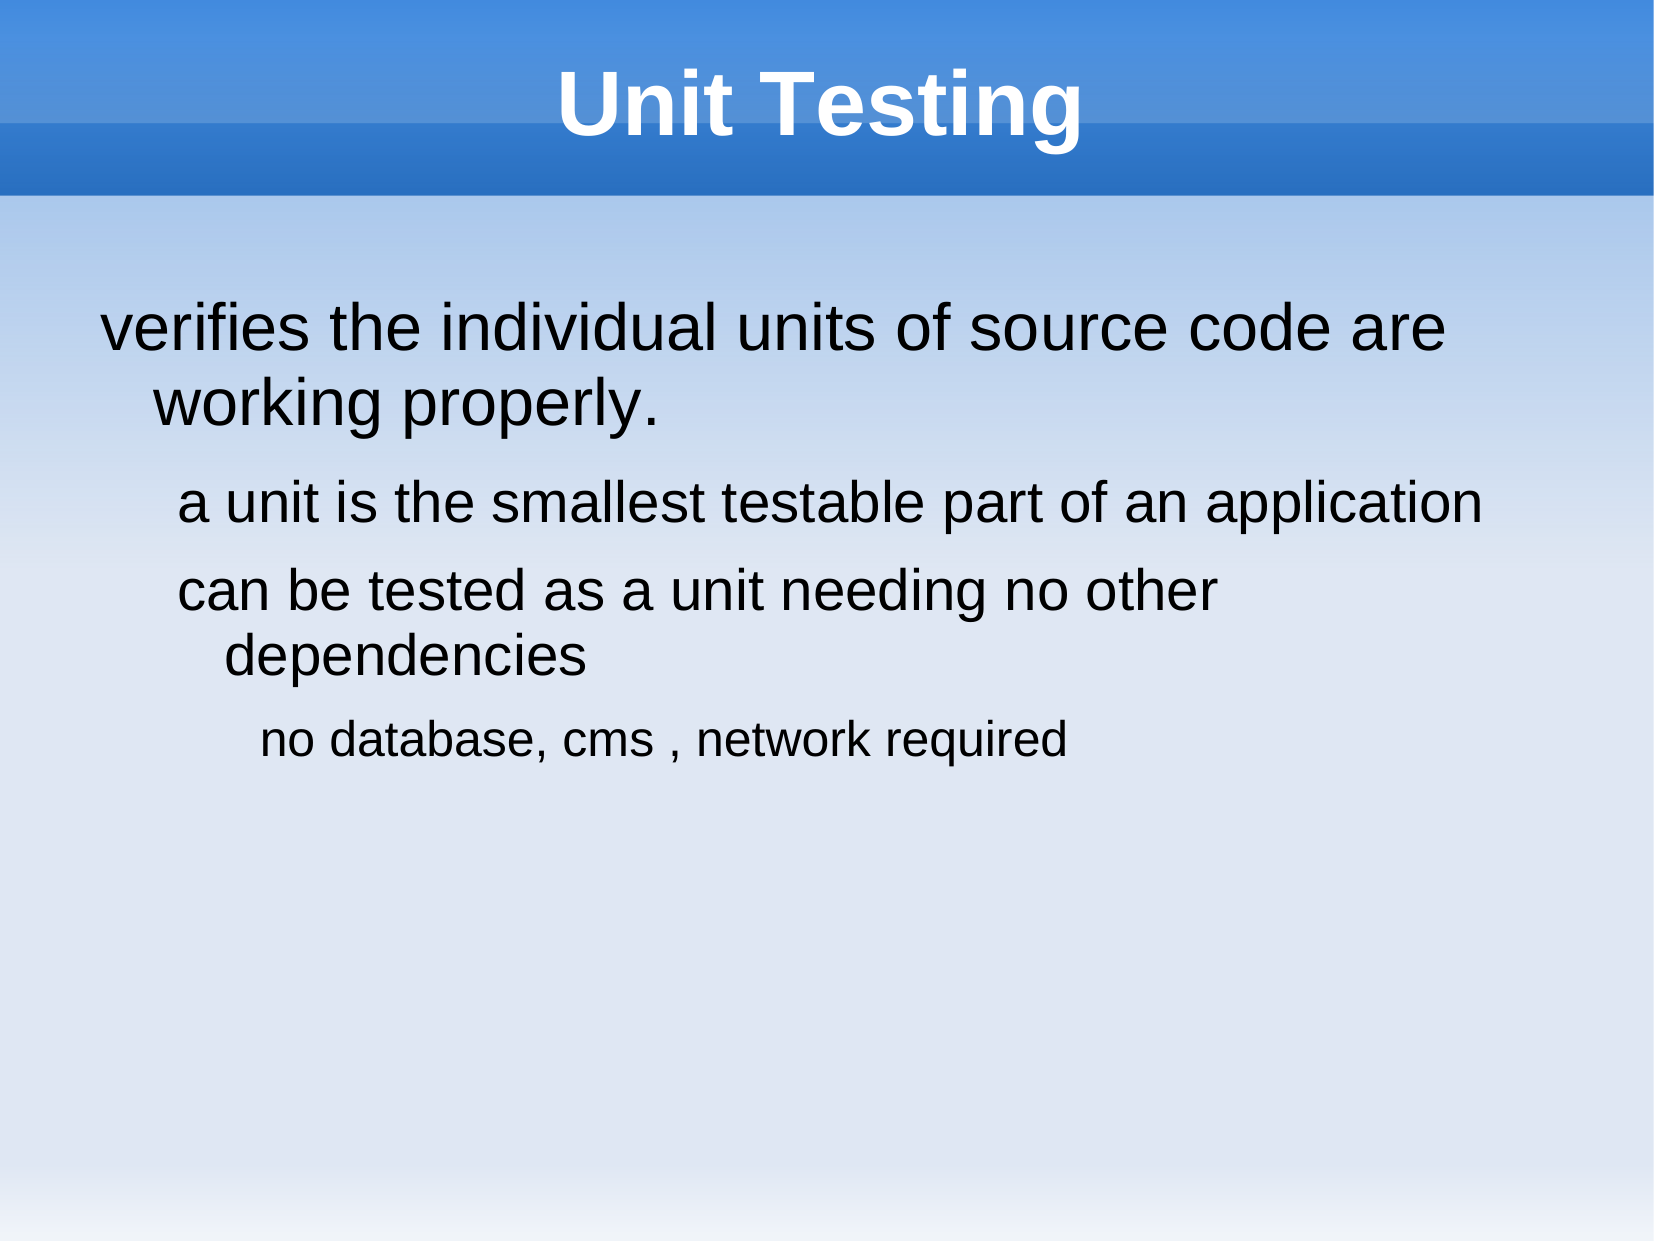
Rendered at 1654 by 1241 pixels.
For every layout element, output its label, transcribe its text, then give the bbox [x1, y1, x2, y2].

picture [0, 0, 1654, 1241]
list verifies the individual units of source code are working properly. a unit is the smallest testable part of an application can be tested as a unit needing no other dependencies no database, cms , network required [82, 290, 1571, 1094]
title Unit Testing [76, 7, 1565, 200]
